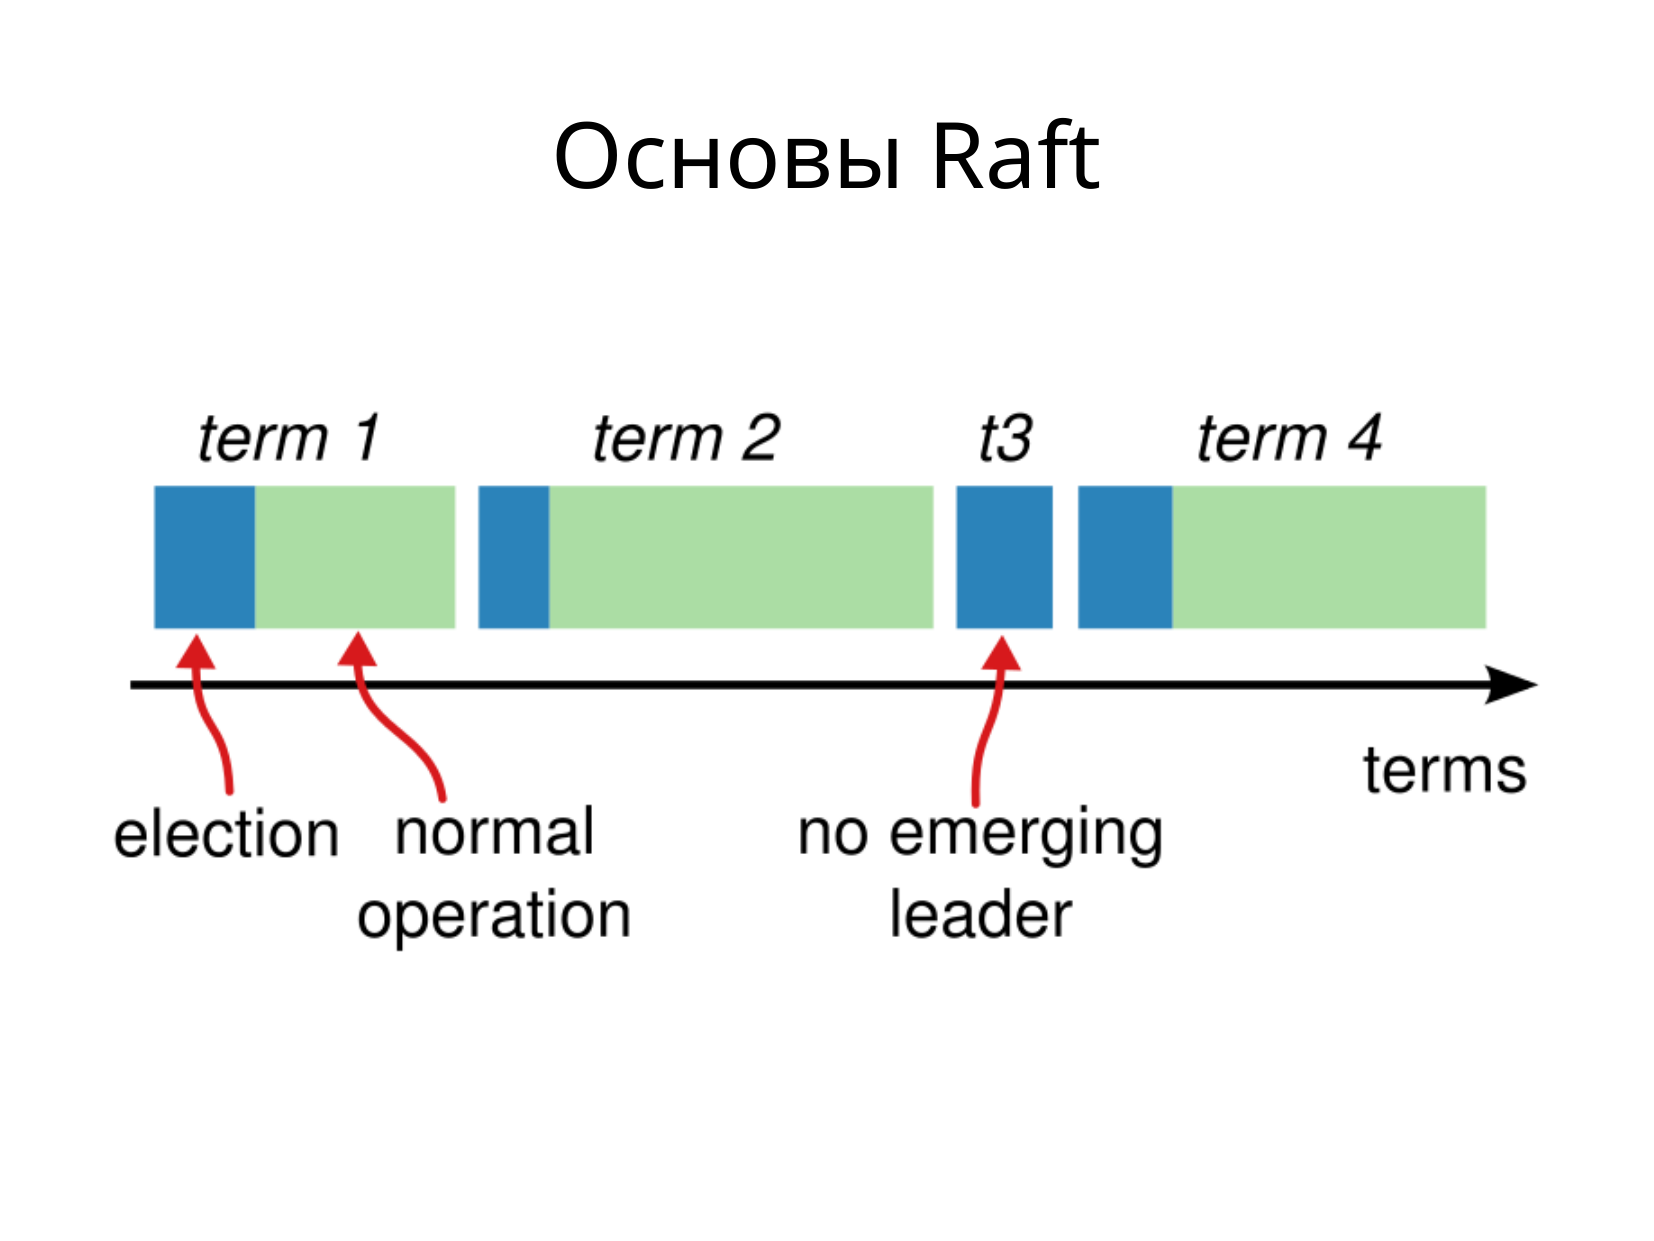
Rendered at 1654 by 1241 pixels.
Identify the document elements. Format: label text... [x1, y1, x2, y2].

title Основы Raft [82, 49, 1571, 257]
picture [1, 277, 1654, 973]
